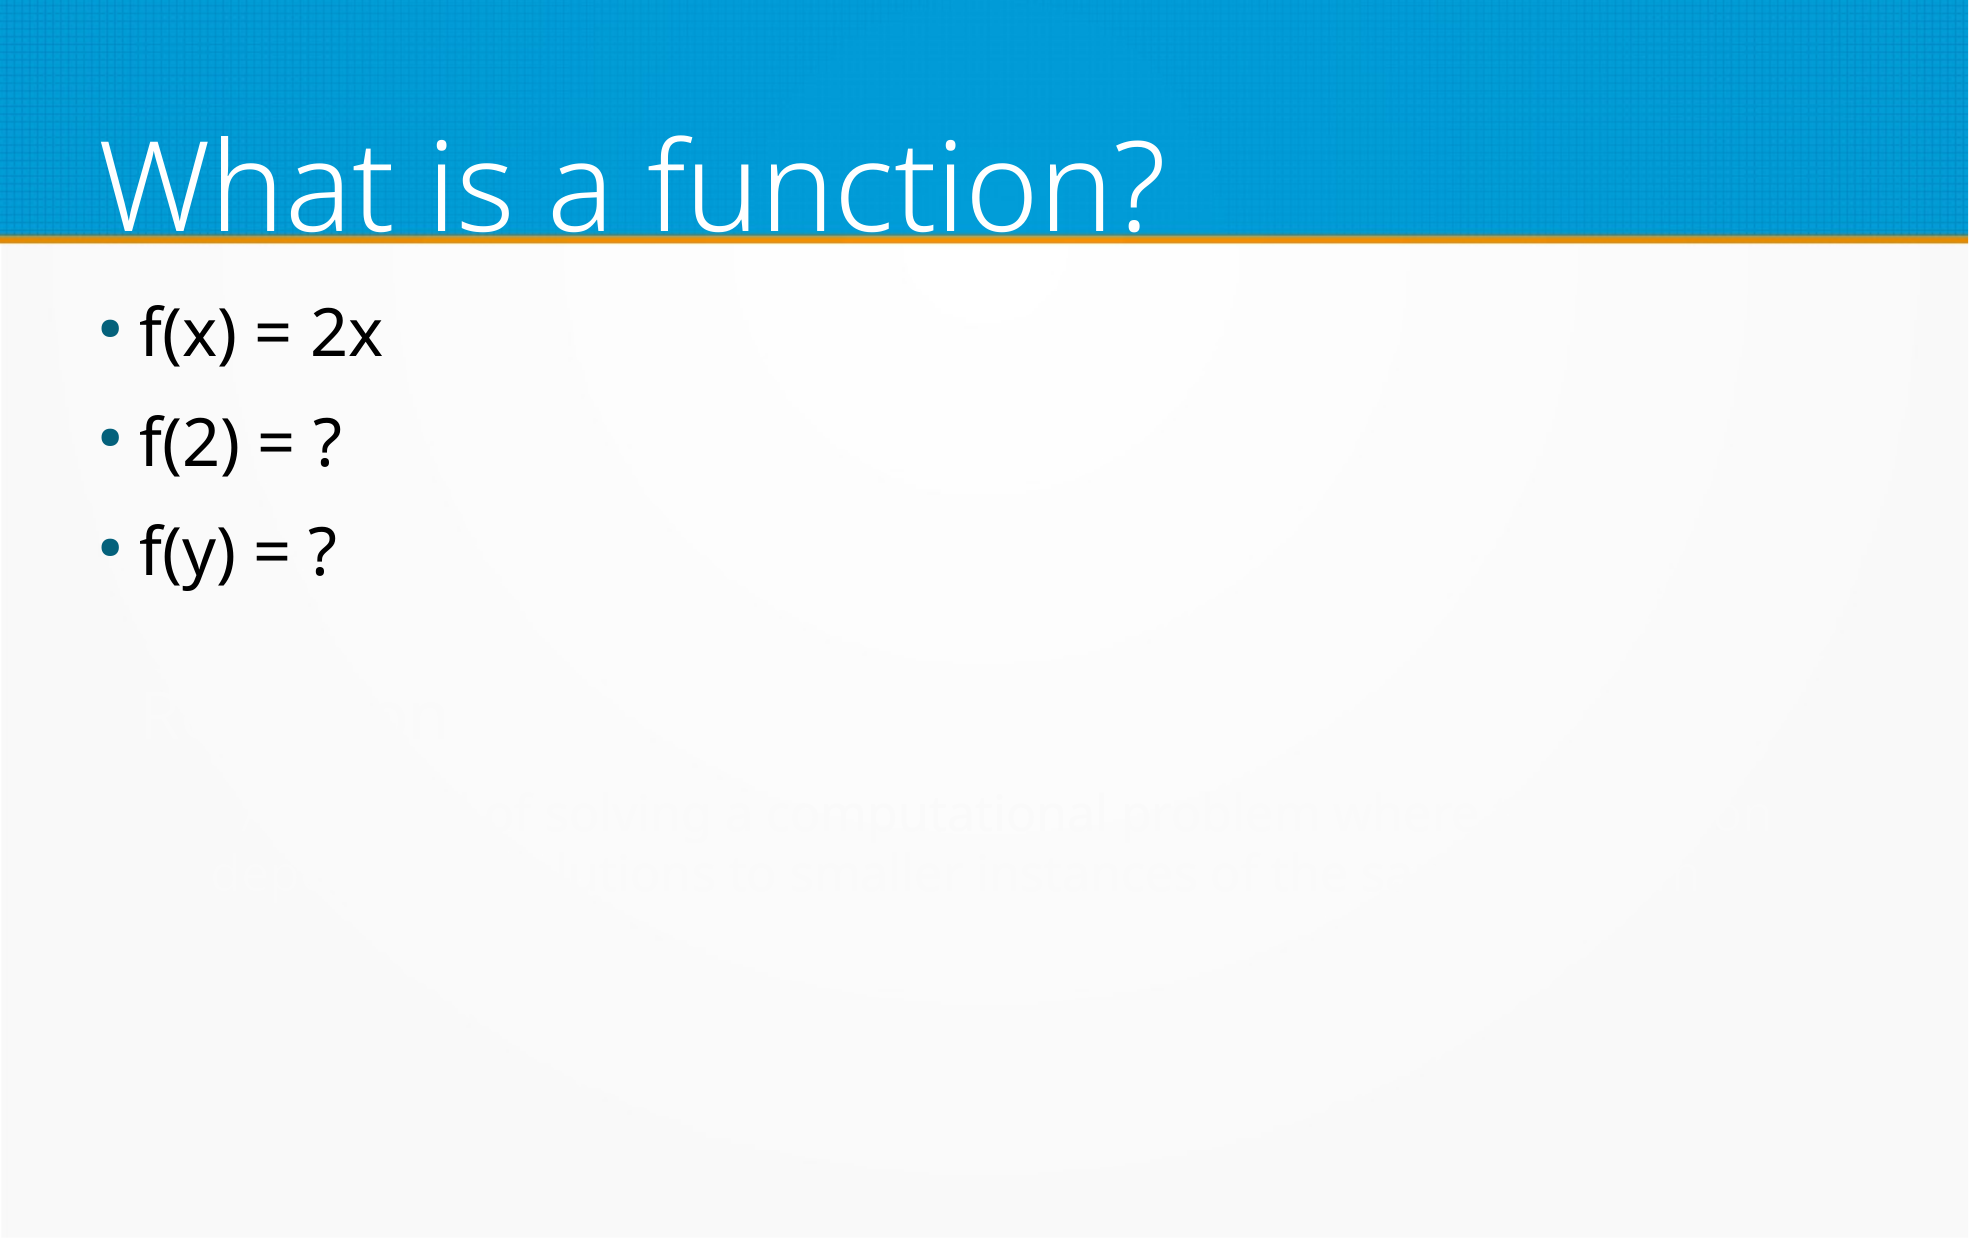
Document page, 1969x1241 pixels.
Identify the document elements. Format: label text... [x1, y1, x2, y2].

list f(x) = 2x f(2) = ? f(y) = ? Recursion A method of solving a computational problem where the solution depends on solutions to smaller instances of the same problem [98, 290, 1870, 1156]
title What is a function? [98, 49, 1870, 257]
picture [0, 233, 1969, 1241]
